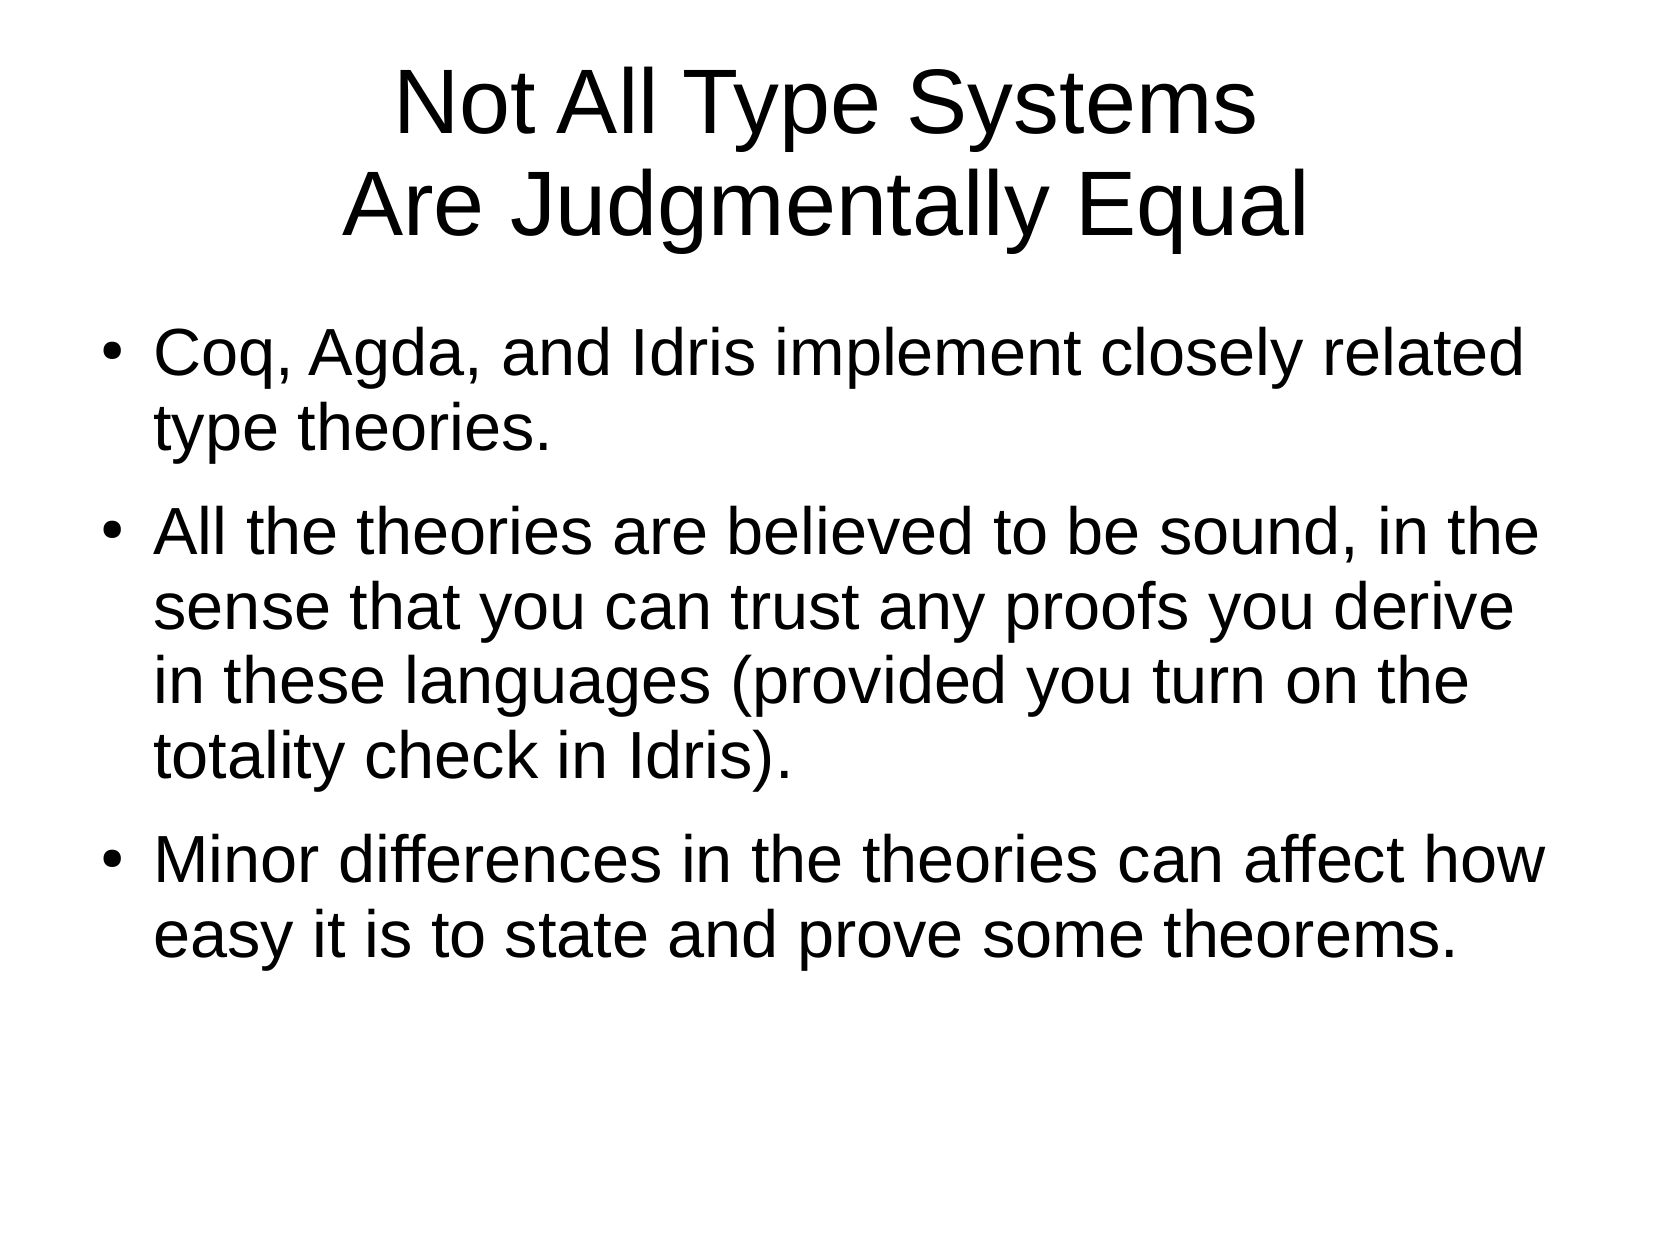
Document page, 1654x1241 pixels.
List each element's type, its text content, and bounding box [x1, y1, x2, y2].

title Not All Type Systems Are Judgmentally Equal [82, 49, 1571, 257]
list Coq, Agda, and Idris implement closely related type theories. All the theories are believed to be sound, in the sense that you can trust any proofs you derive in these languages (provided you turn on the totality check in Idris). Minor differences in the theories can affect how easy it is to state and prove some theorems. [82, 315, 1571, 1109]
